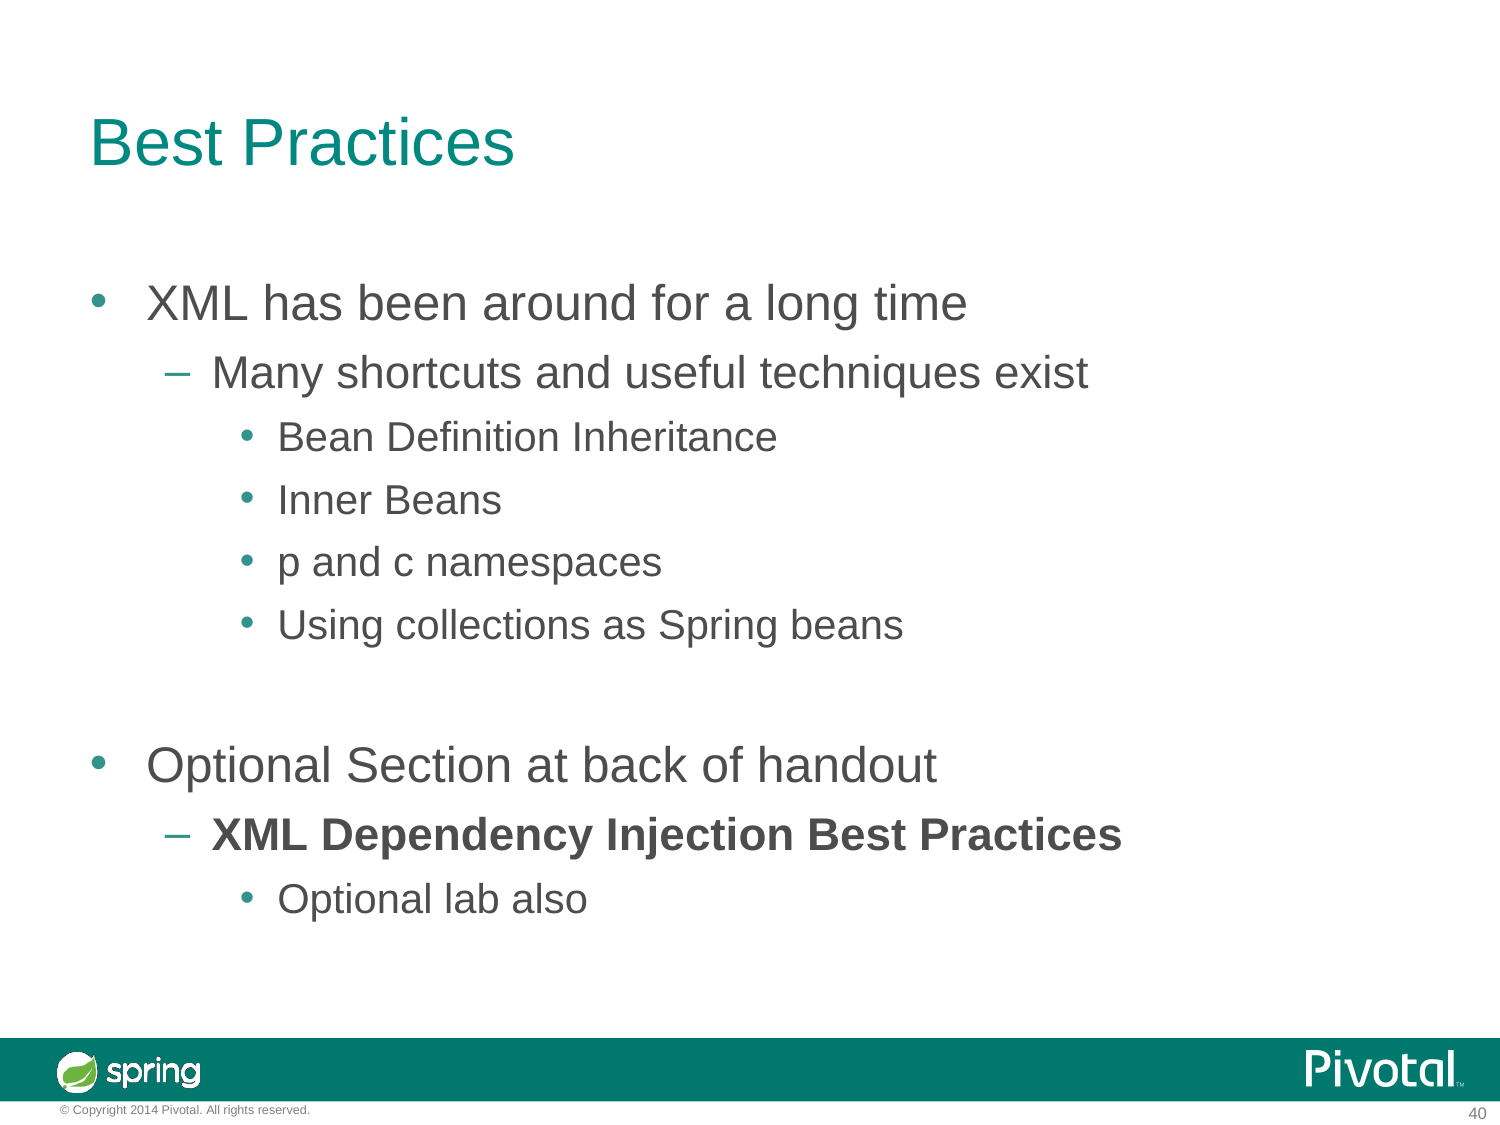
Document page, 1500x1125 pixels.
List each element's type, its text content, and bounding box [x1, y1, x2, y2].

picture [32, 1041, 210, 1103]
title Best Practices [75, 45, 1426, 233]
list XML has been around for a long time Many shortcuts and useful techniques exist Bean Definition Inheritance Inner Beans p and c namespaces Using collections as Spring beans Optional Section at back of handout XML Dependency Injection Best Practices Optional lab also [75, 262, 1426, 1005]
picture [1306, 1050, 1464, 1087]
